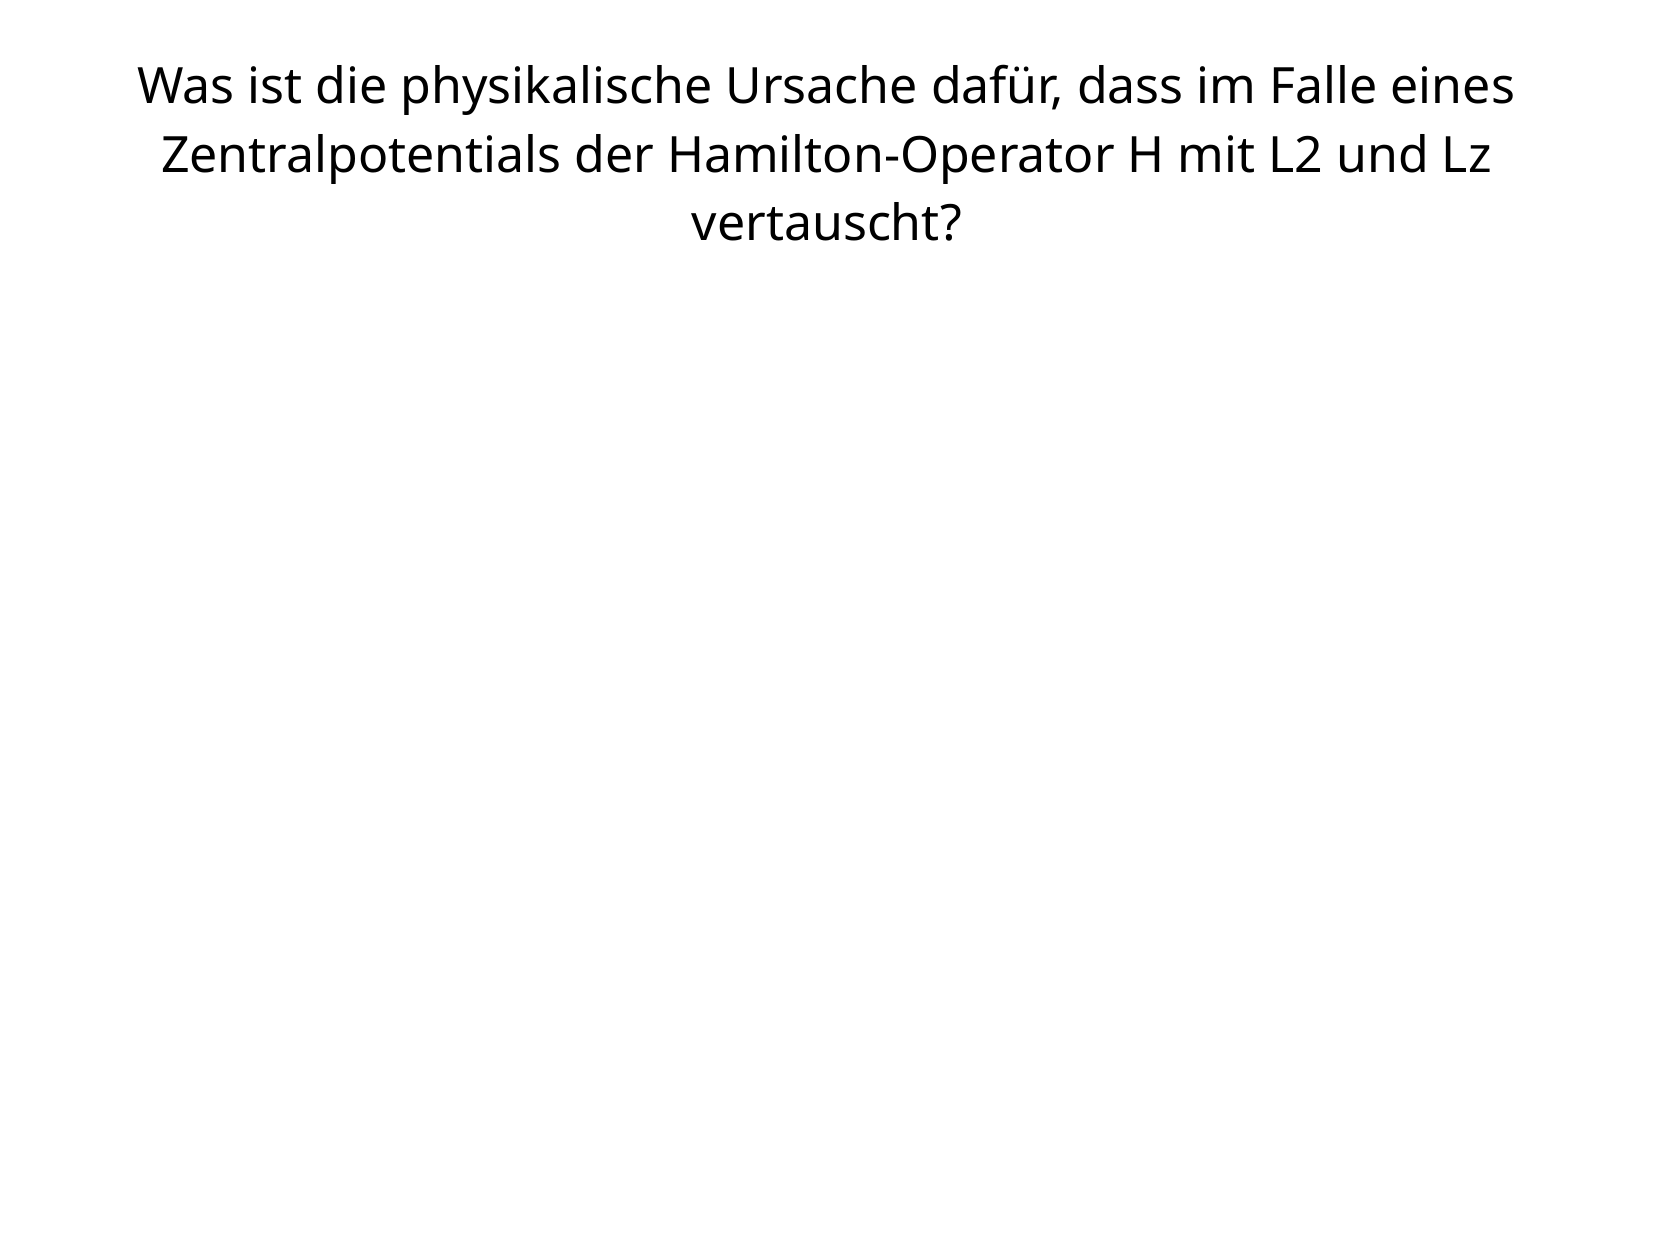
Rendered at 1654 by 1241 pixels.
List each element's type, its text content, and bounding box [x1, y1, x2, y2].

title Was ist die physikalische Ursache dafür, dass im Falle eines Zentralpotentials der Hamilton-Operator H mit L2 und Lz vertauscht? [82, 49, 1571, 257]
